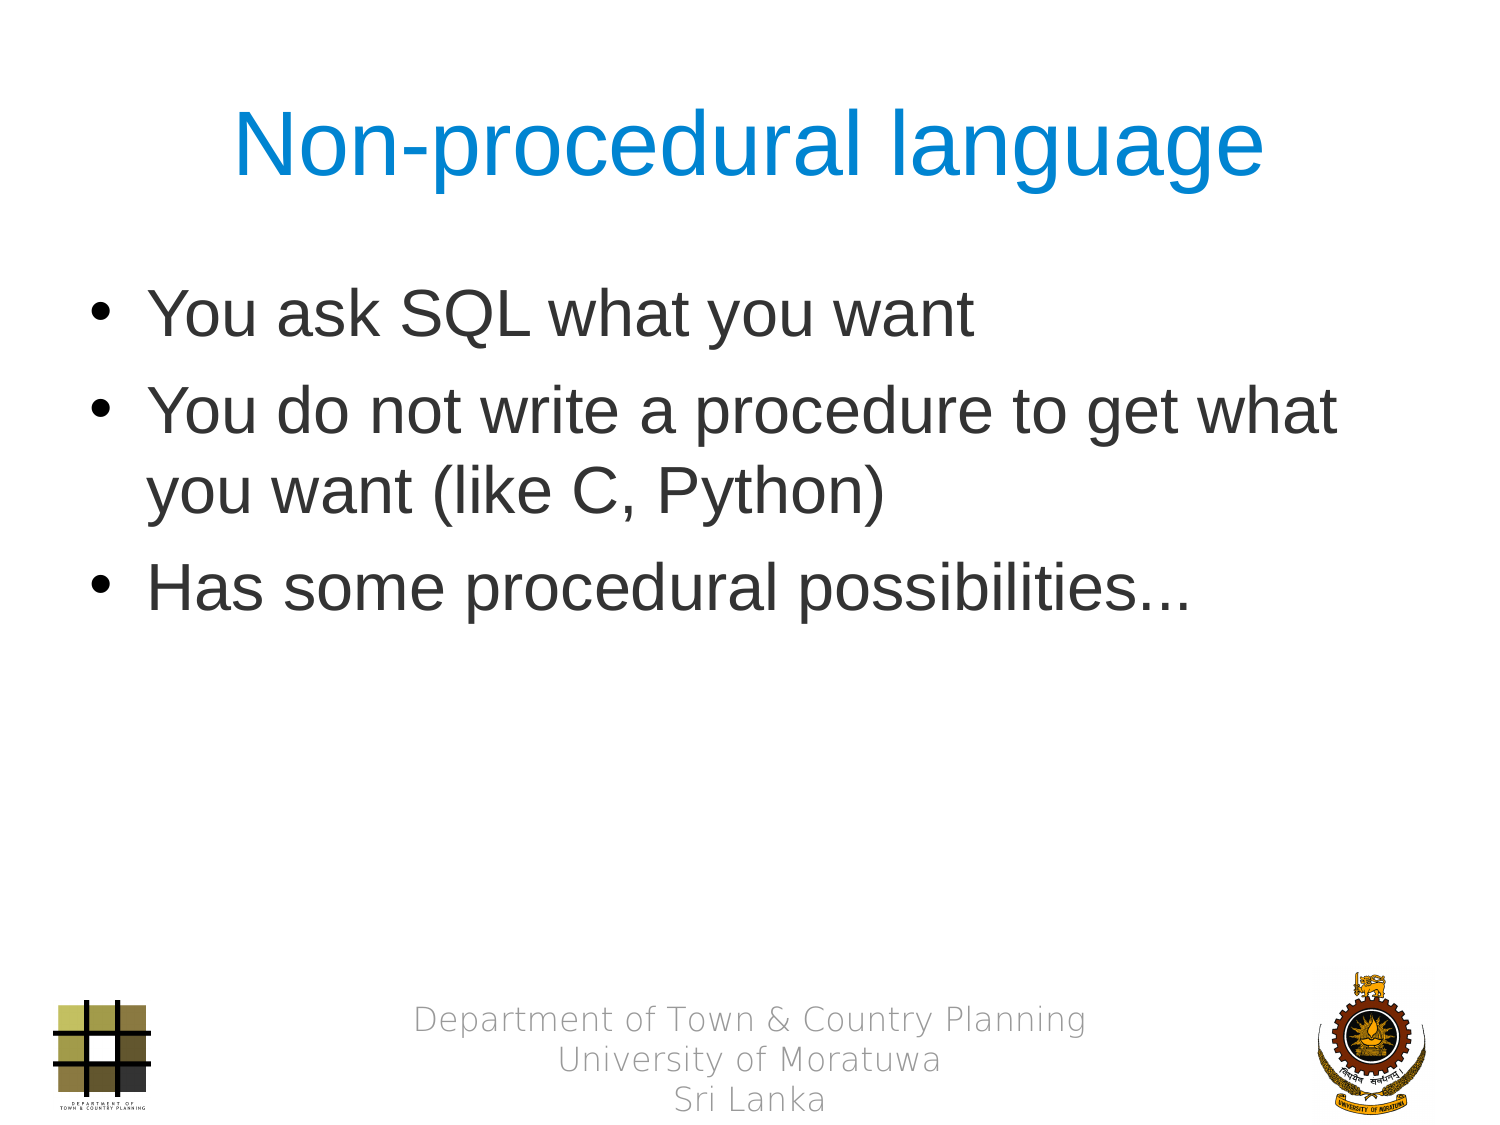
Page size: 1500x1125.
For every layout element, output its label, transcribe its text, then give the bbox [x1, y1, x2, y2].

title Non-procedural language [75, 45, 1426, 233]
list You ask SQL what you want You do not write a procedure to get what you want (like C, Python) Has some procedural possibilities... [75, 262, 1426, 916]
picture [1312, 966, 1435, 1125]
picture [53, 1000, 151, 1110]
